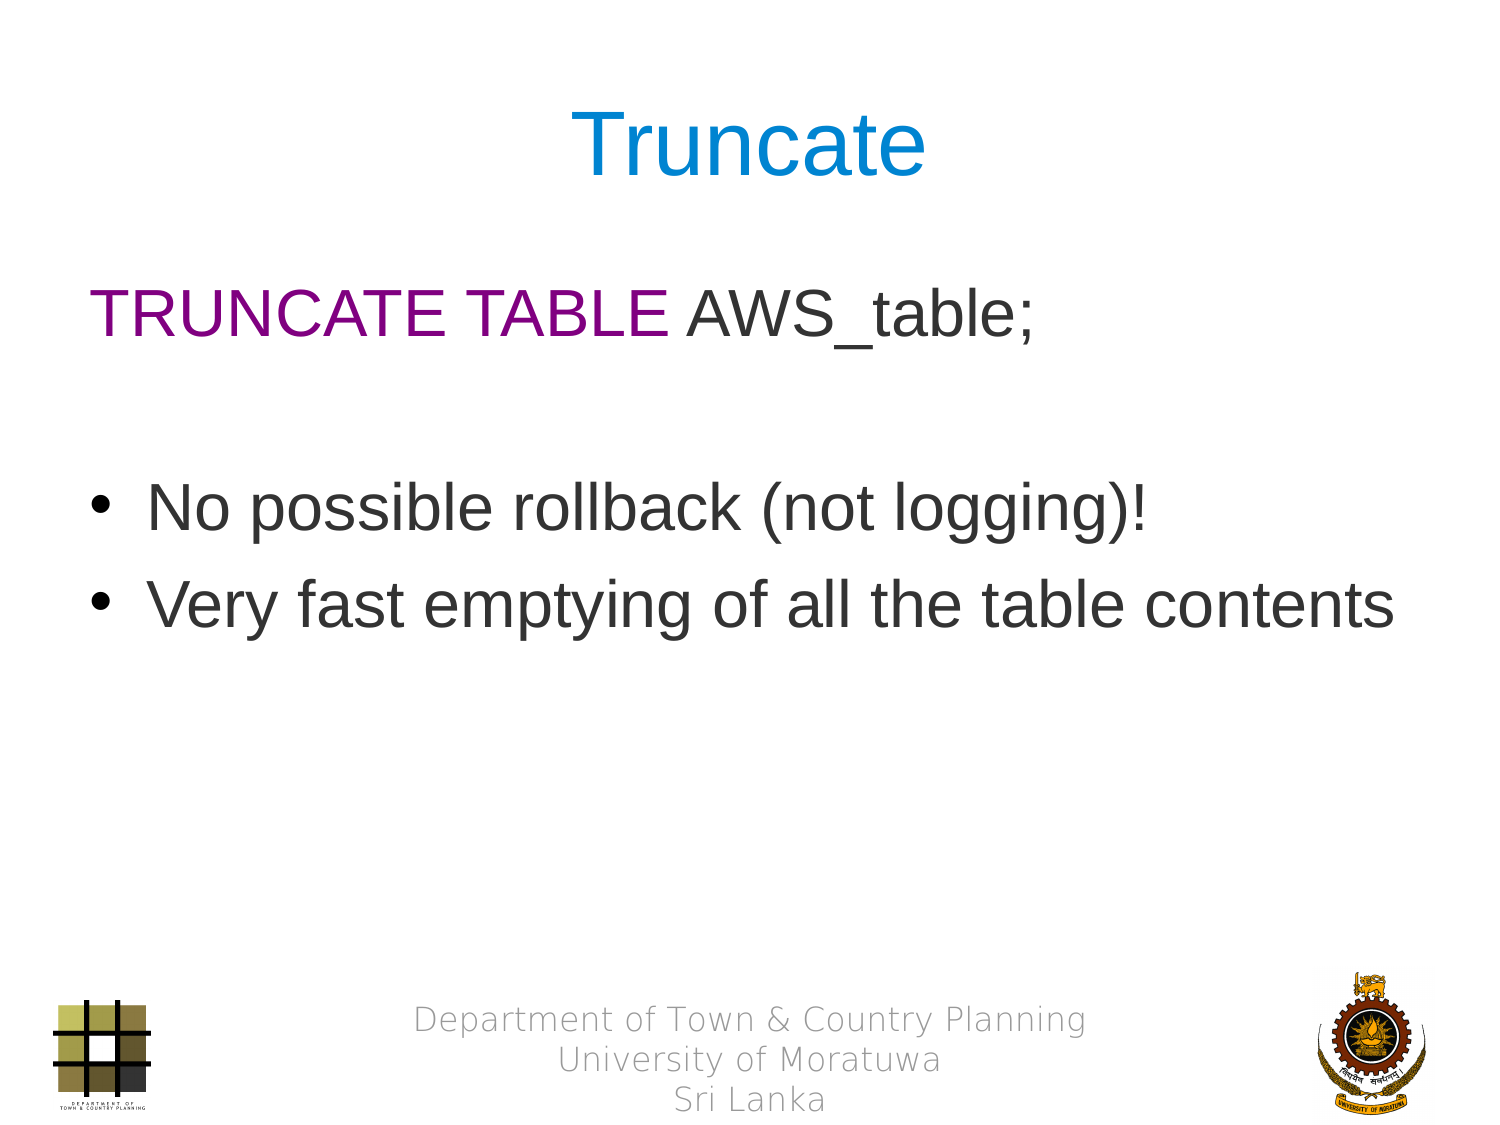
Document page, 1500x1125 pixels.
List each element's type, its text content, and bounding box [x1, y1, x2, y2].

picture [53, 1000, 151, 1110]
list TRUNCATE TABLE AWS_table; No possible rollback (not logging)! Very fast emptying of all the table contents [75, 262, 1426, 916]
picture [1312, 966, 1435, 1125]
title Truncate [75, 45, 1426, 233]
